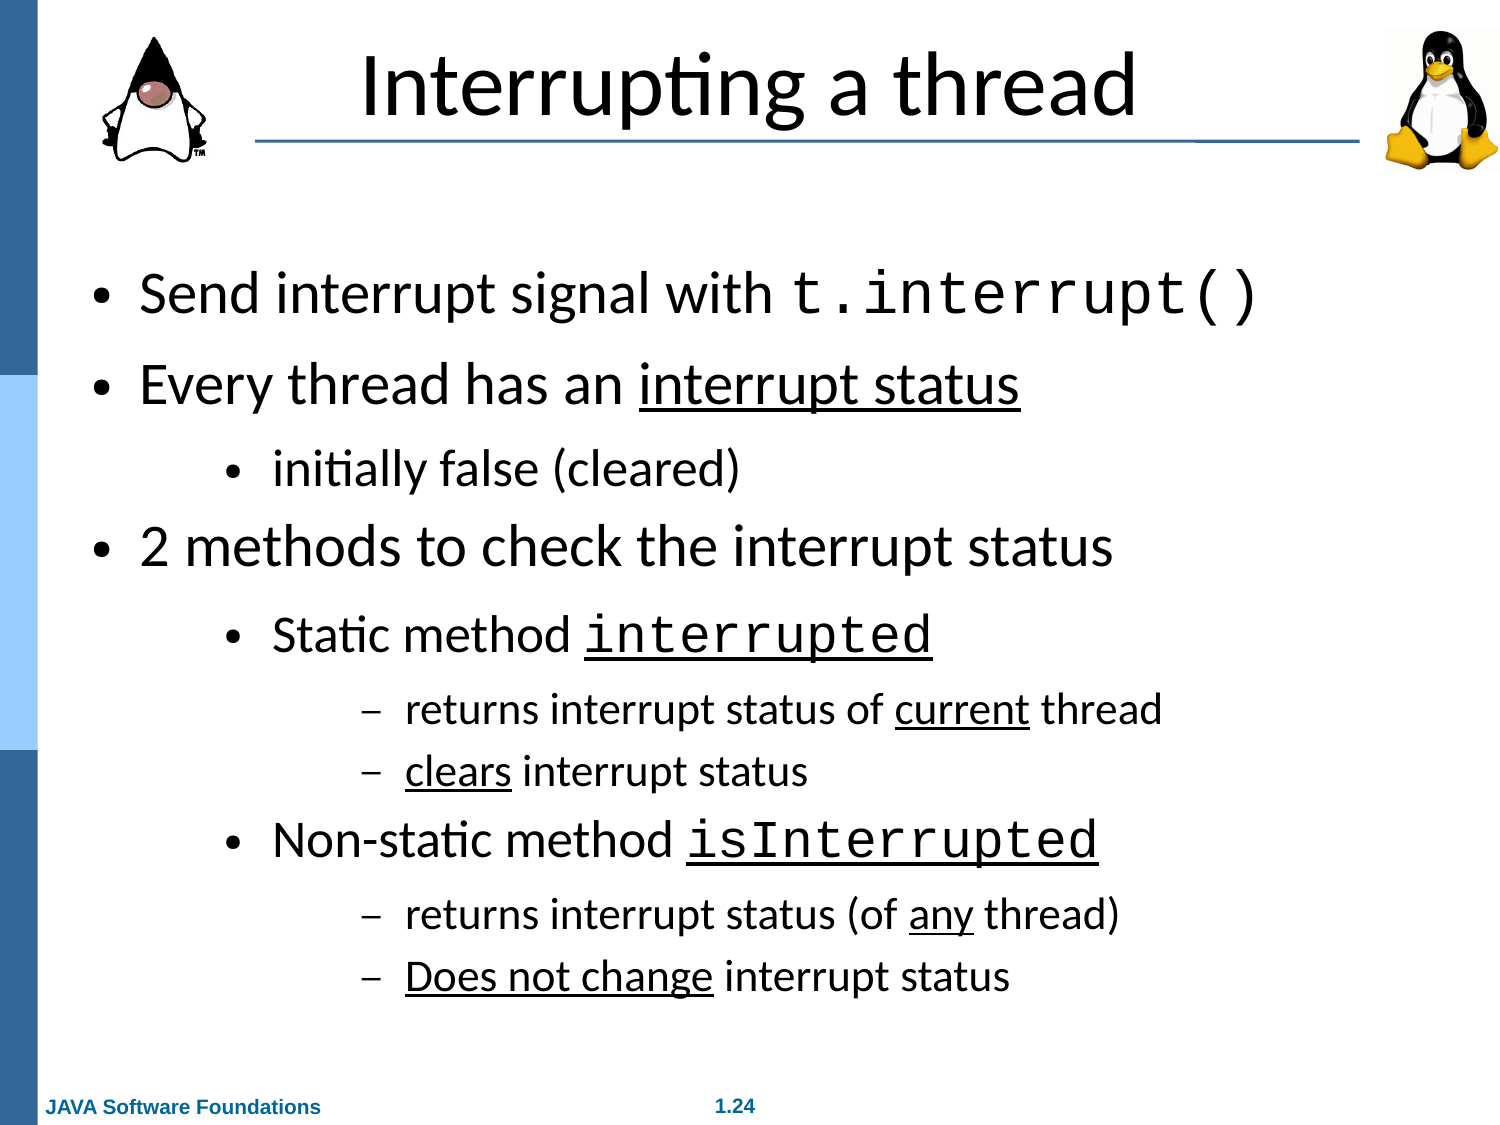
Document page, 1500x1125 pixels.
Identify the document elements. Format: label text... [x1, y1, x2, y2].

title Interrupting a thread [75, 36, 1426, 149]
picture [54, 0, 255, 200]
picture [1383, 28, 1500, 173]
list Send interrupt signal with t.interrupt() Every thread has an interrupt status initially false (cleared) 2 methods to check the interrupt status Static method interrupted returns interrupt status of current thread clears interrupt status Non-static method isInterrupted returns interrupt status (of any thread) Does not change interrupt status [75, 263, 1425, 1006]
